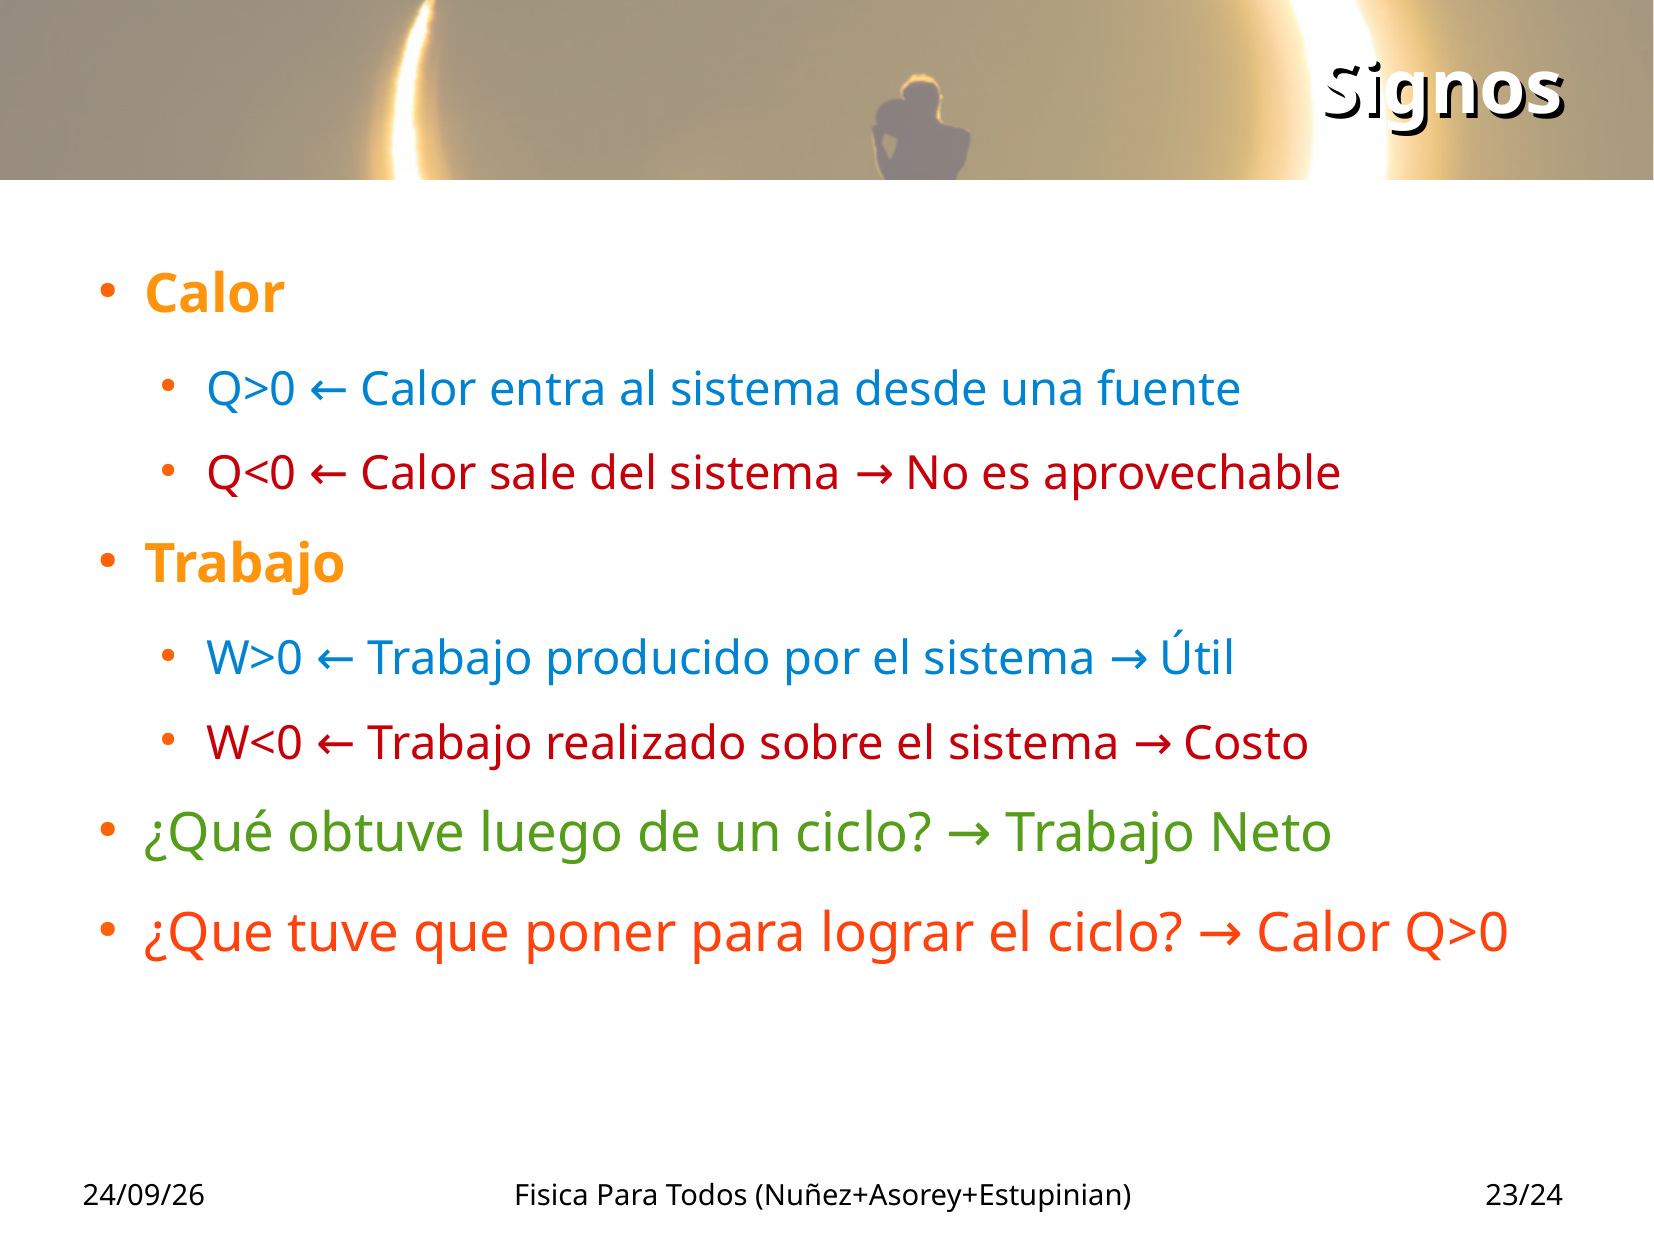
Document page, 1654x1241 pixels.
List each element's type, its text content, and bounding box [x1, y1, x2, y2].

list Calor Q>0 ← Calor entra al sistema desde una fuente Q<0 ← Calor sale del sistema → No es aprovechable Trabajo W>0 ← Trabajo producido por el sistema → Útil W<0 ← Trabajo realizado sobre el sistema → Costo ¿Qué obtuve luego de un ciclo? → Trabajo Neto ¿Que tuve que poner para lograr el ciclo? → Calor Q>0 [82, 255, 1571, 975]
picture [0, 0, 1654, 180]
title Signos [75, 19, 1564, 151]
